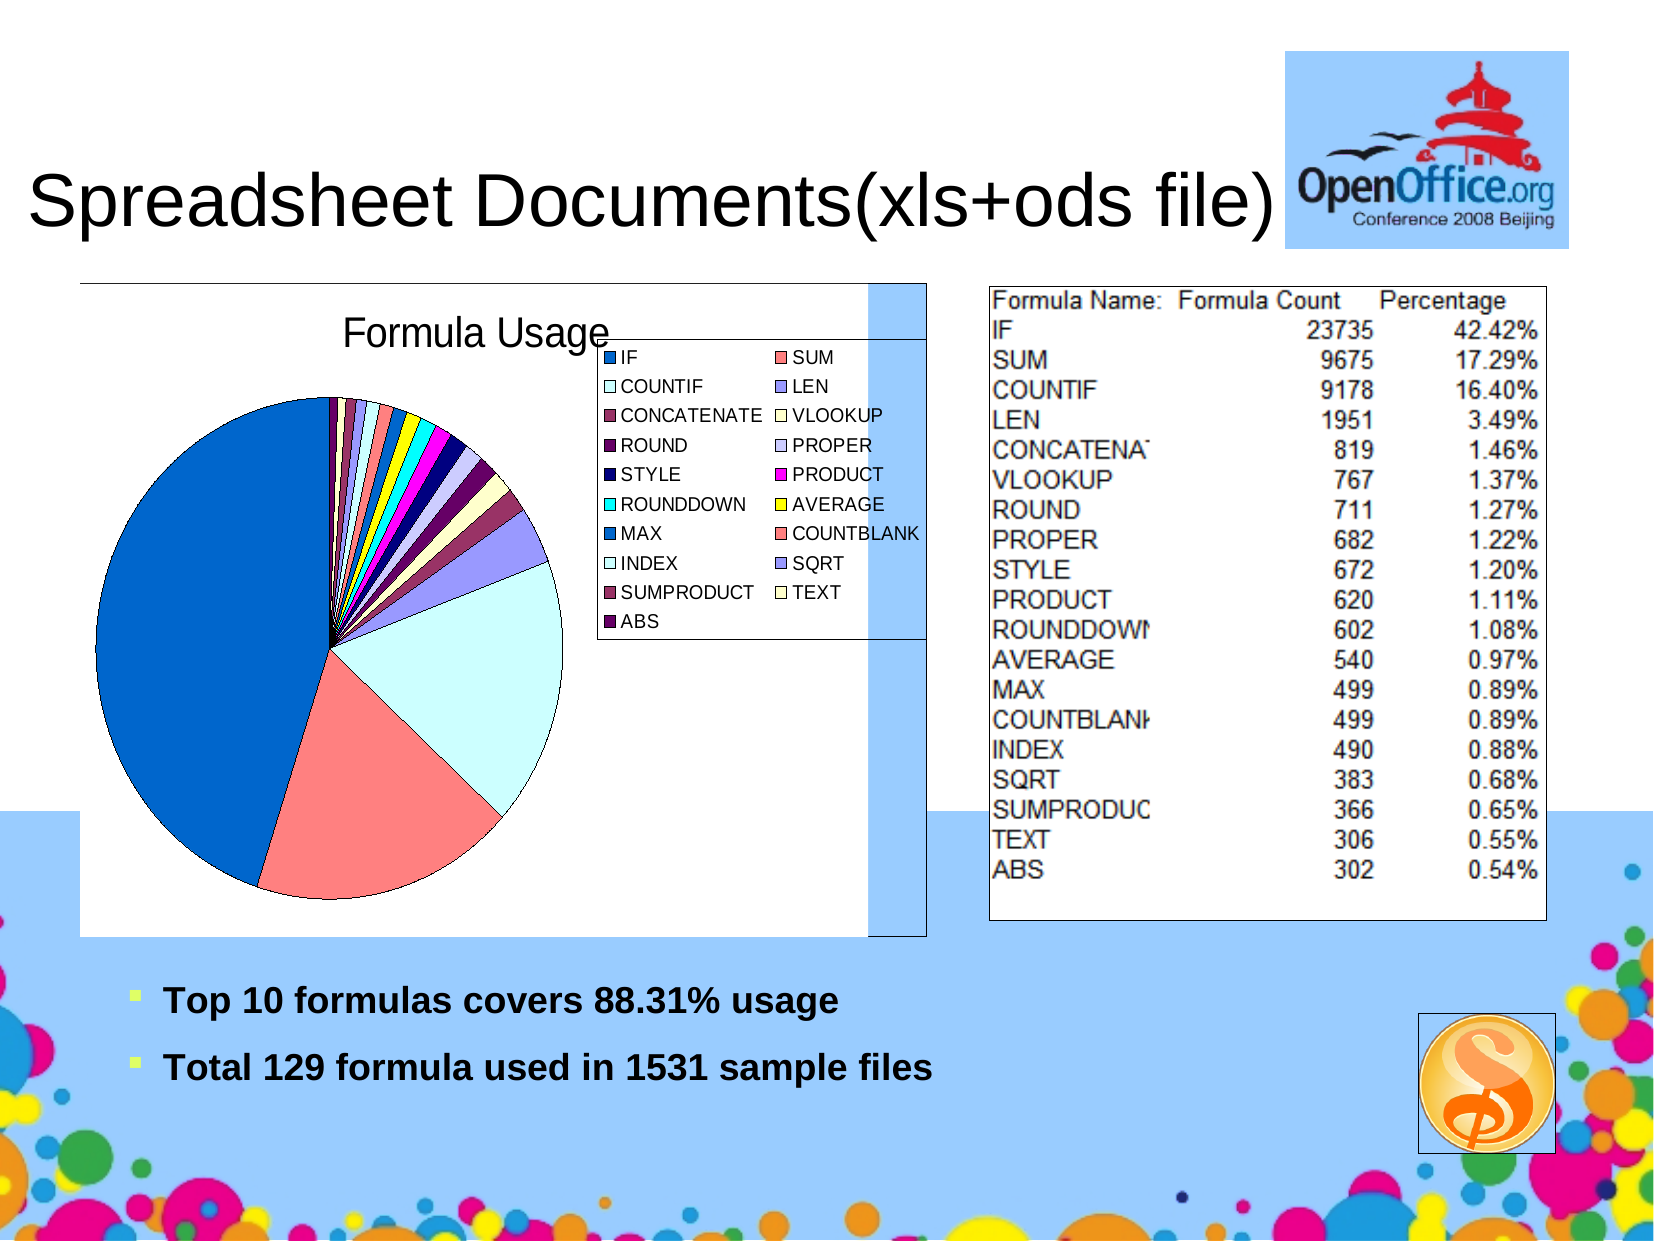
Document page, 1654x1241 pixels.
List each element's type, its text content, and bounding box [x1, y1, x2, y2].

list Top 10 formulas covers 88.31% usage Total 129 formula used in 1531 sample files [124, 977, 1530, 1187]
title Spreadsheet Documents(xls+ods file) [27, 161, 1519, 244]
picture [1285, 51, 1569, 250]
picture [0, 286, 1654, 1241]
chart [80, 283, 927, 937]
